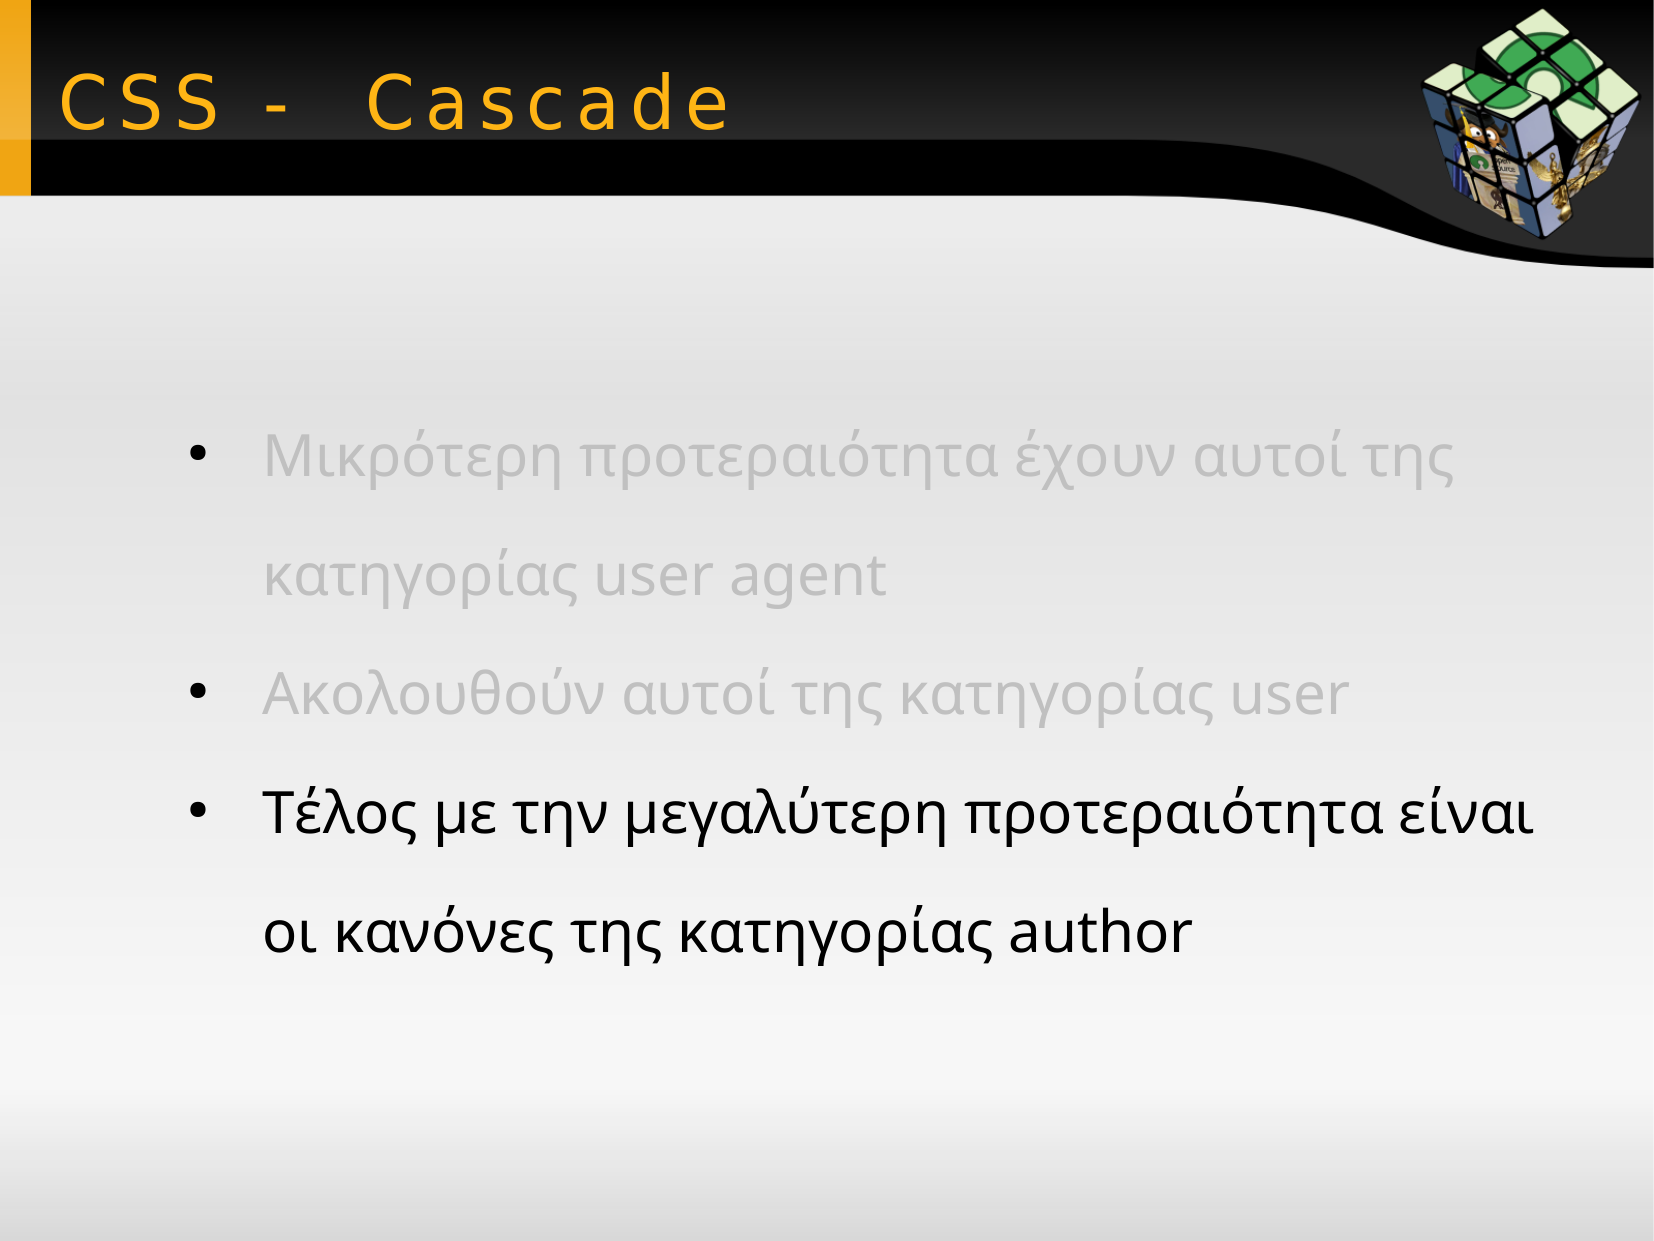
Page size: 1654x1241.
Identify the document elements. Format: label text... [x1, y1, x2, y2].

subtitle Μικρότερη προτεραιότητα έχουν αυτοί της κατηγορίας user agent Ακολουθούν αυτοί της κατηγορίας user Τέλος με την μεγαλύτερη προτεραιότητα είναι οι κανόνες της κατηγορίας author [187, 375, 1576, 1201]
picture [0, 0, 1654, 1241]
title CSS - Cascade [59, 29, 1270, 178]
